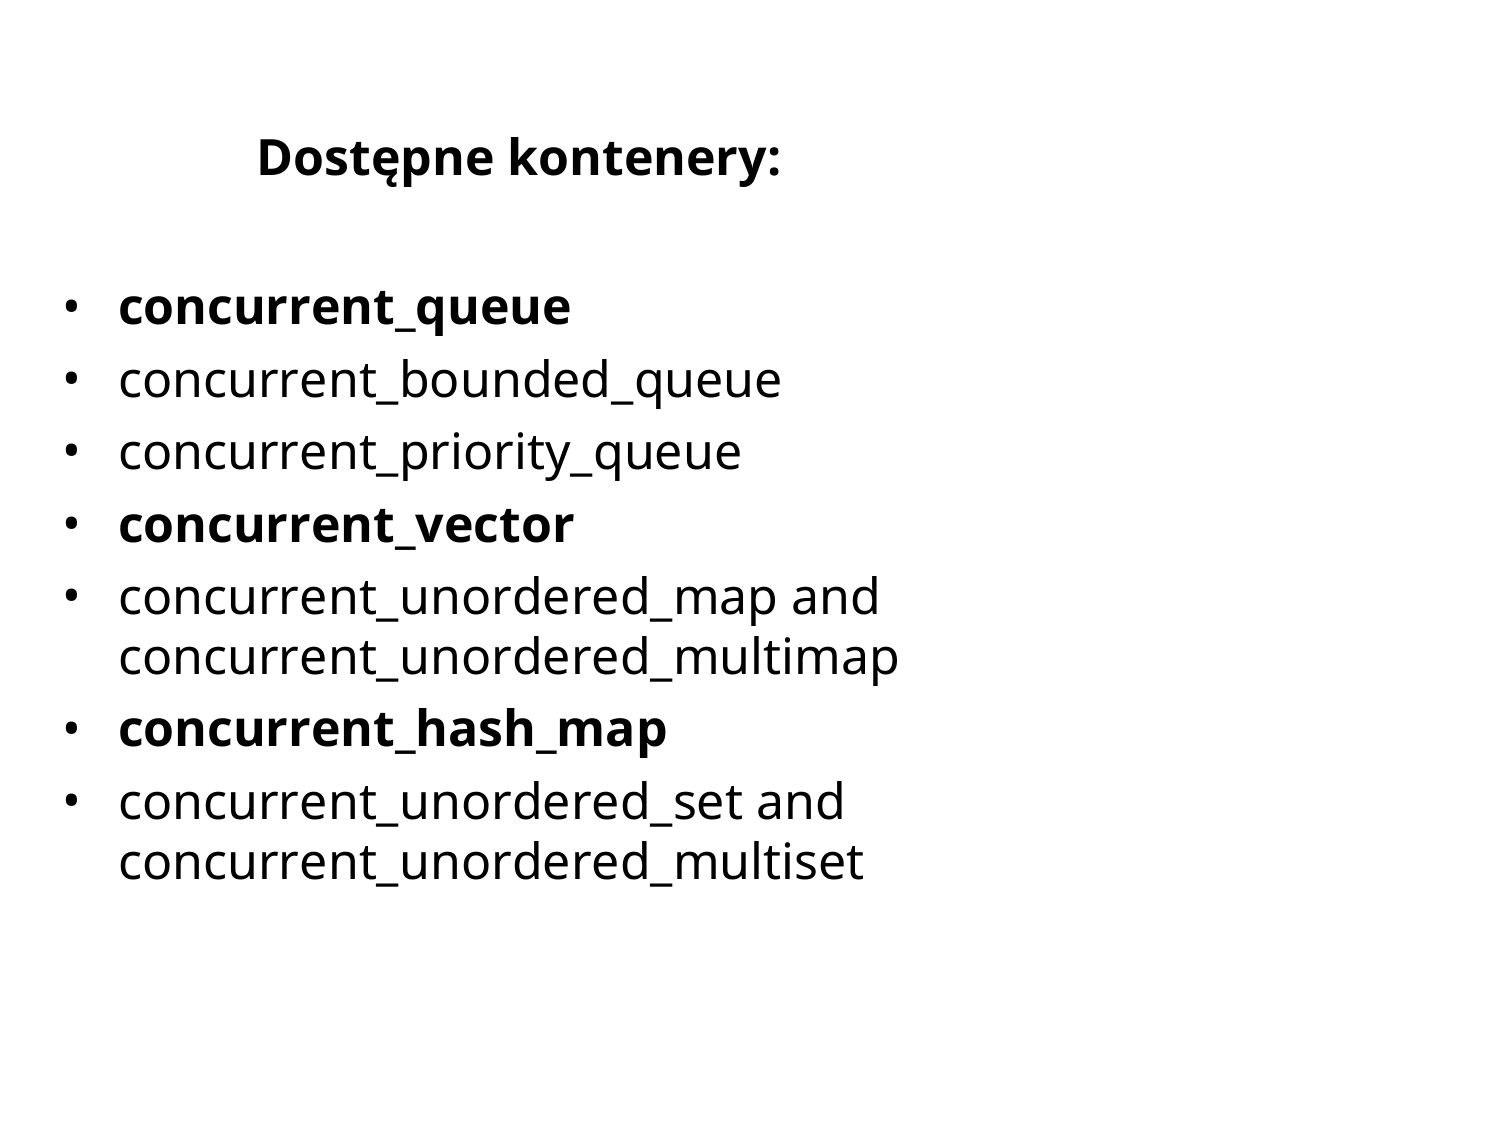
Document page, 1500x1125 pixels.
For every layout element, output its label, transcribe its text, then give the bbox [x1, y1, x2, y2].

title Dostępne kontenery: [242, 78, 1425, 233]
list concurrent_queue concurrent_bounded_queue concurrent_priority_queue concurrent_vector concurrent_unordered_map and concurrent_unordered_multimap concurrent_hash_map concurrent_unordered_set and concurrent_unordered_multiset [47, 267, 1402, 1005]
